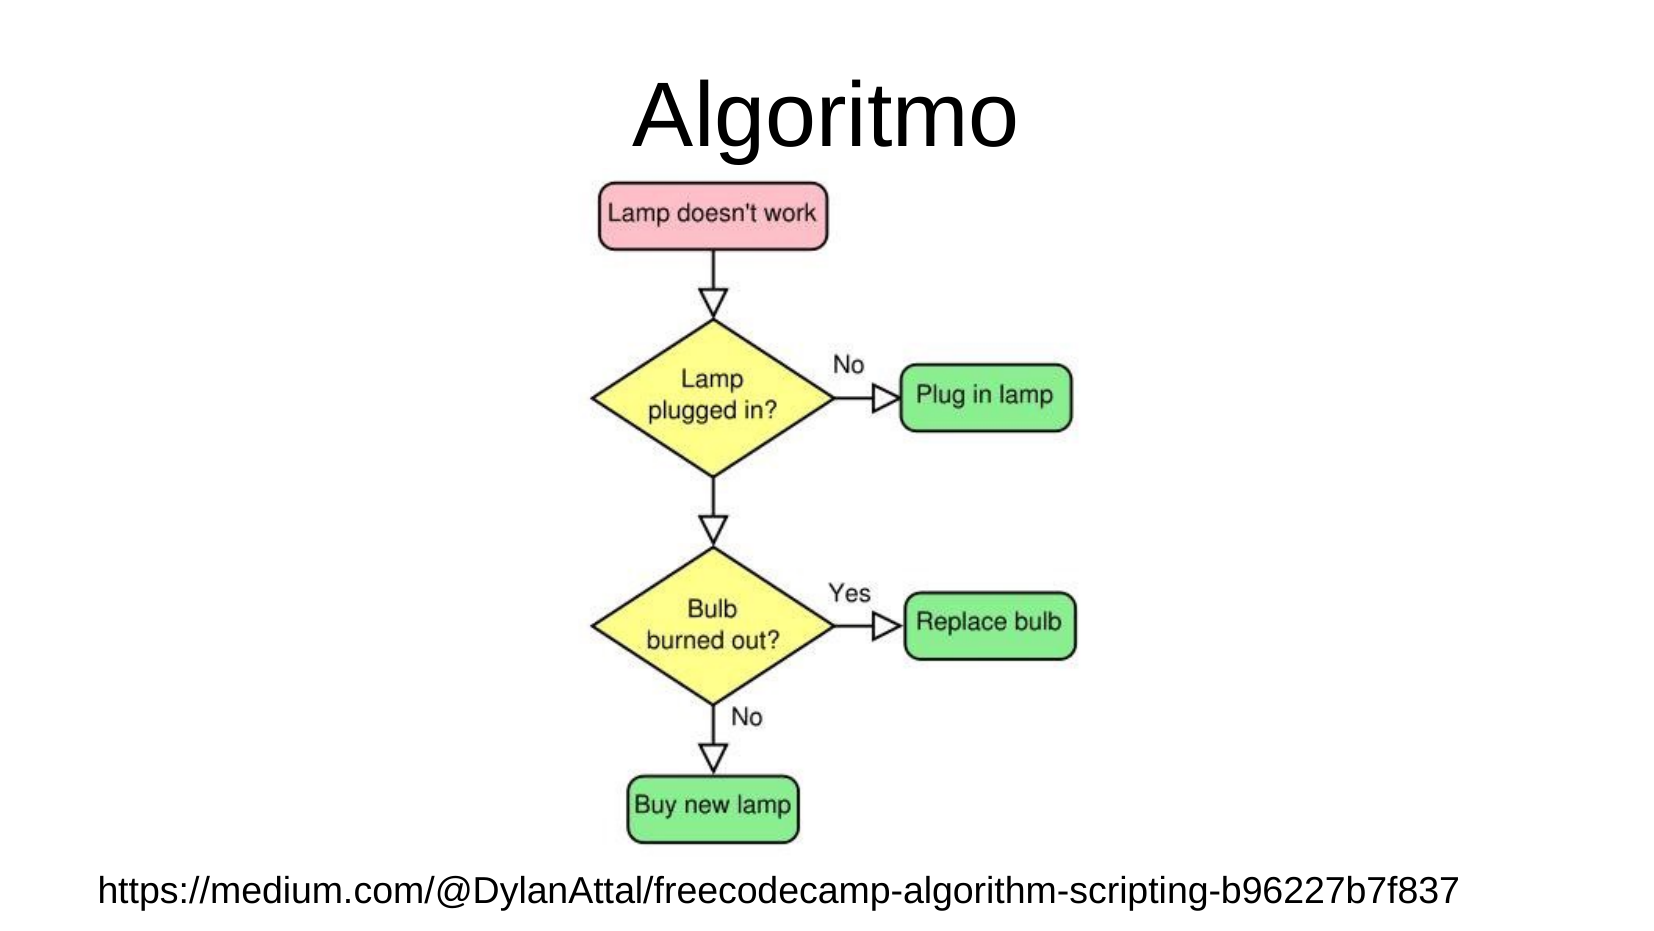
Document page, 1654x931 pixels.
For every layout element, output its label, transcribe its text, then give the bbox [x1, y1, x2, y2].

picture [578, 168, 1085, 860]
text_box https://medium.com/@DylanAttal/freecodecamp-algorithm-scripting-b96227b7f837 [82, 862, 1654, 931]
title Algoritmo [82, 37, 1571, 193]
